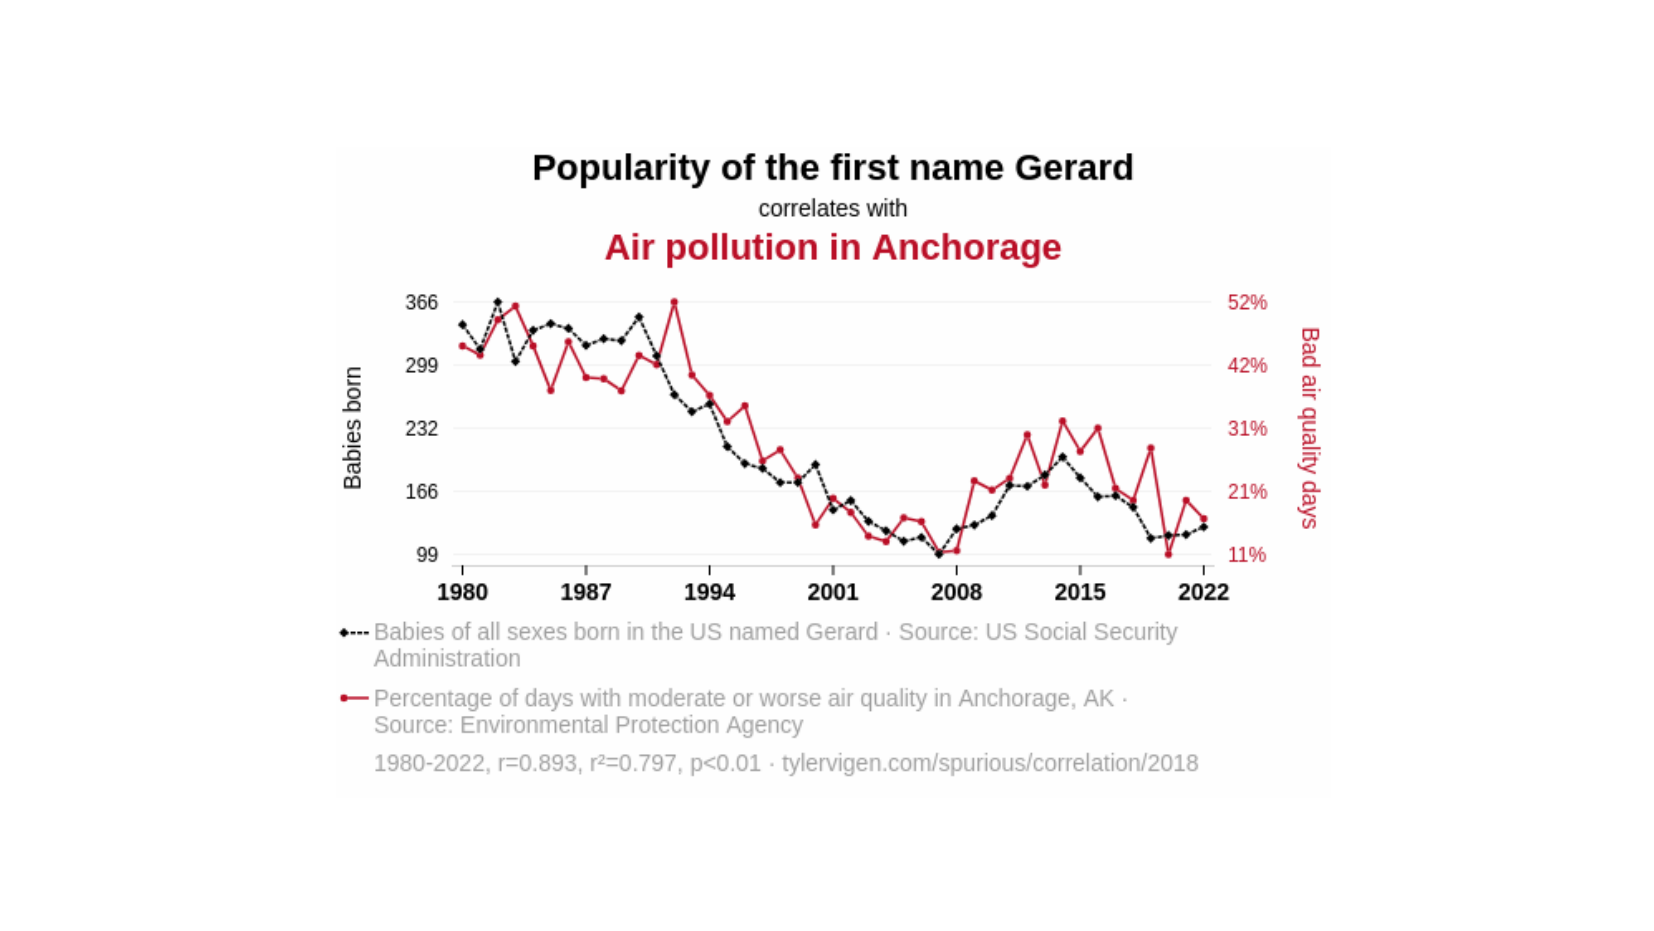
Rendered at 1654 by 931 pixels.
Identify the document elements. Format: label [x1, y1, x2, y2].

picture [336, 147, 1331, 798]
